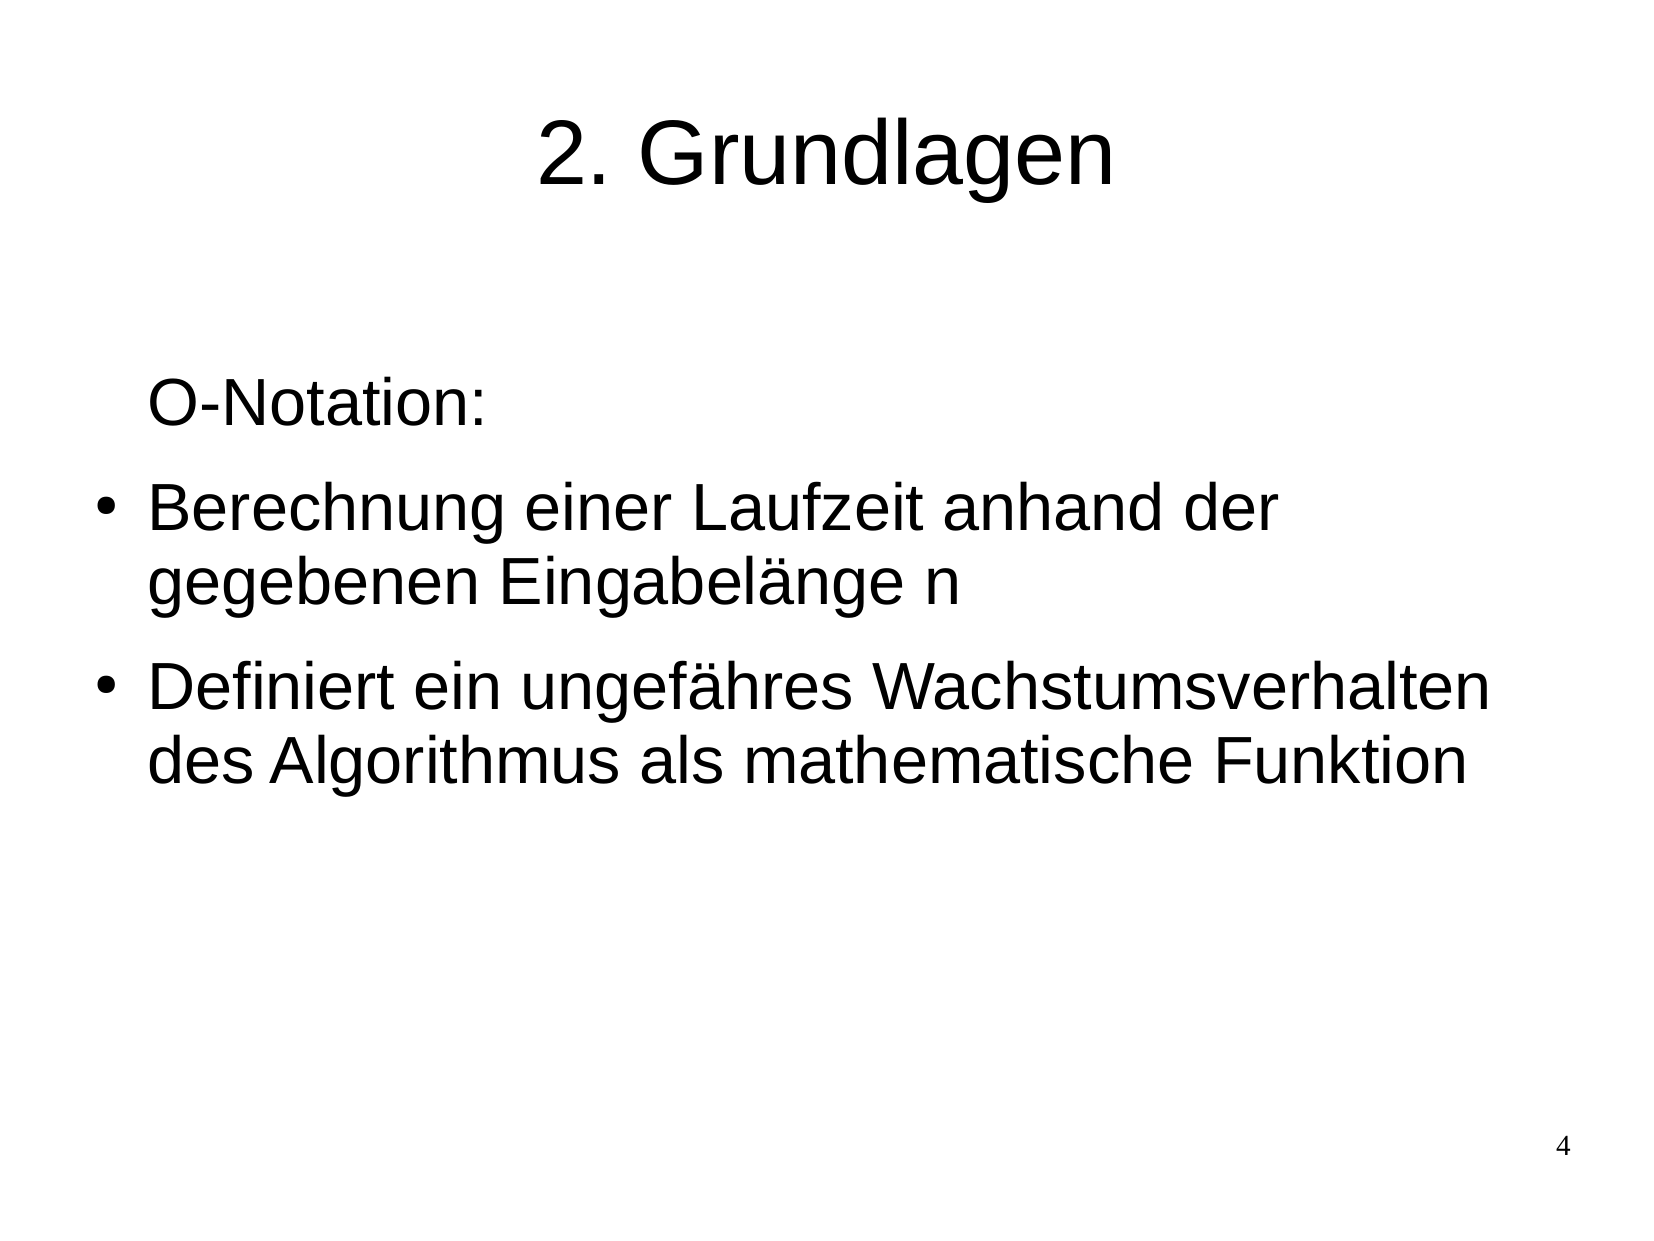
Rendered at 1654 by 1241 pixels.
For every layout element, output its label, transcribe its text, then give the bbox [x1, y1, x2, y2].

list O-Notation: Berechnung einer Laufzeit anhand der gegebenen Eingabelänge n Definiert ein ungefähres Wachstumsverhalten des Algorithmus als mathematische Funktion [76, 365, 1565, 1184]
title 2. Grundlagen [82, 49, 1571, 257]
